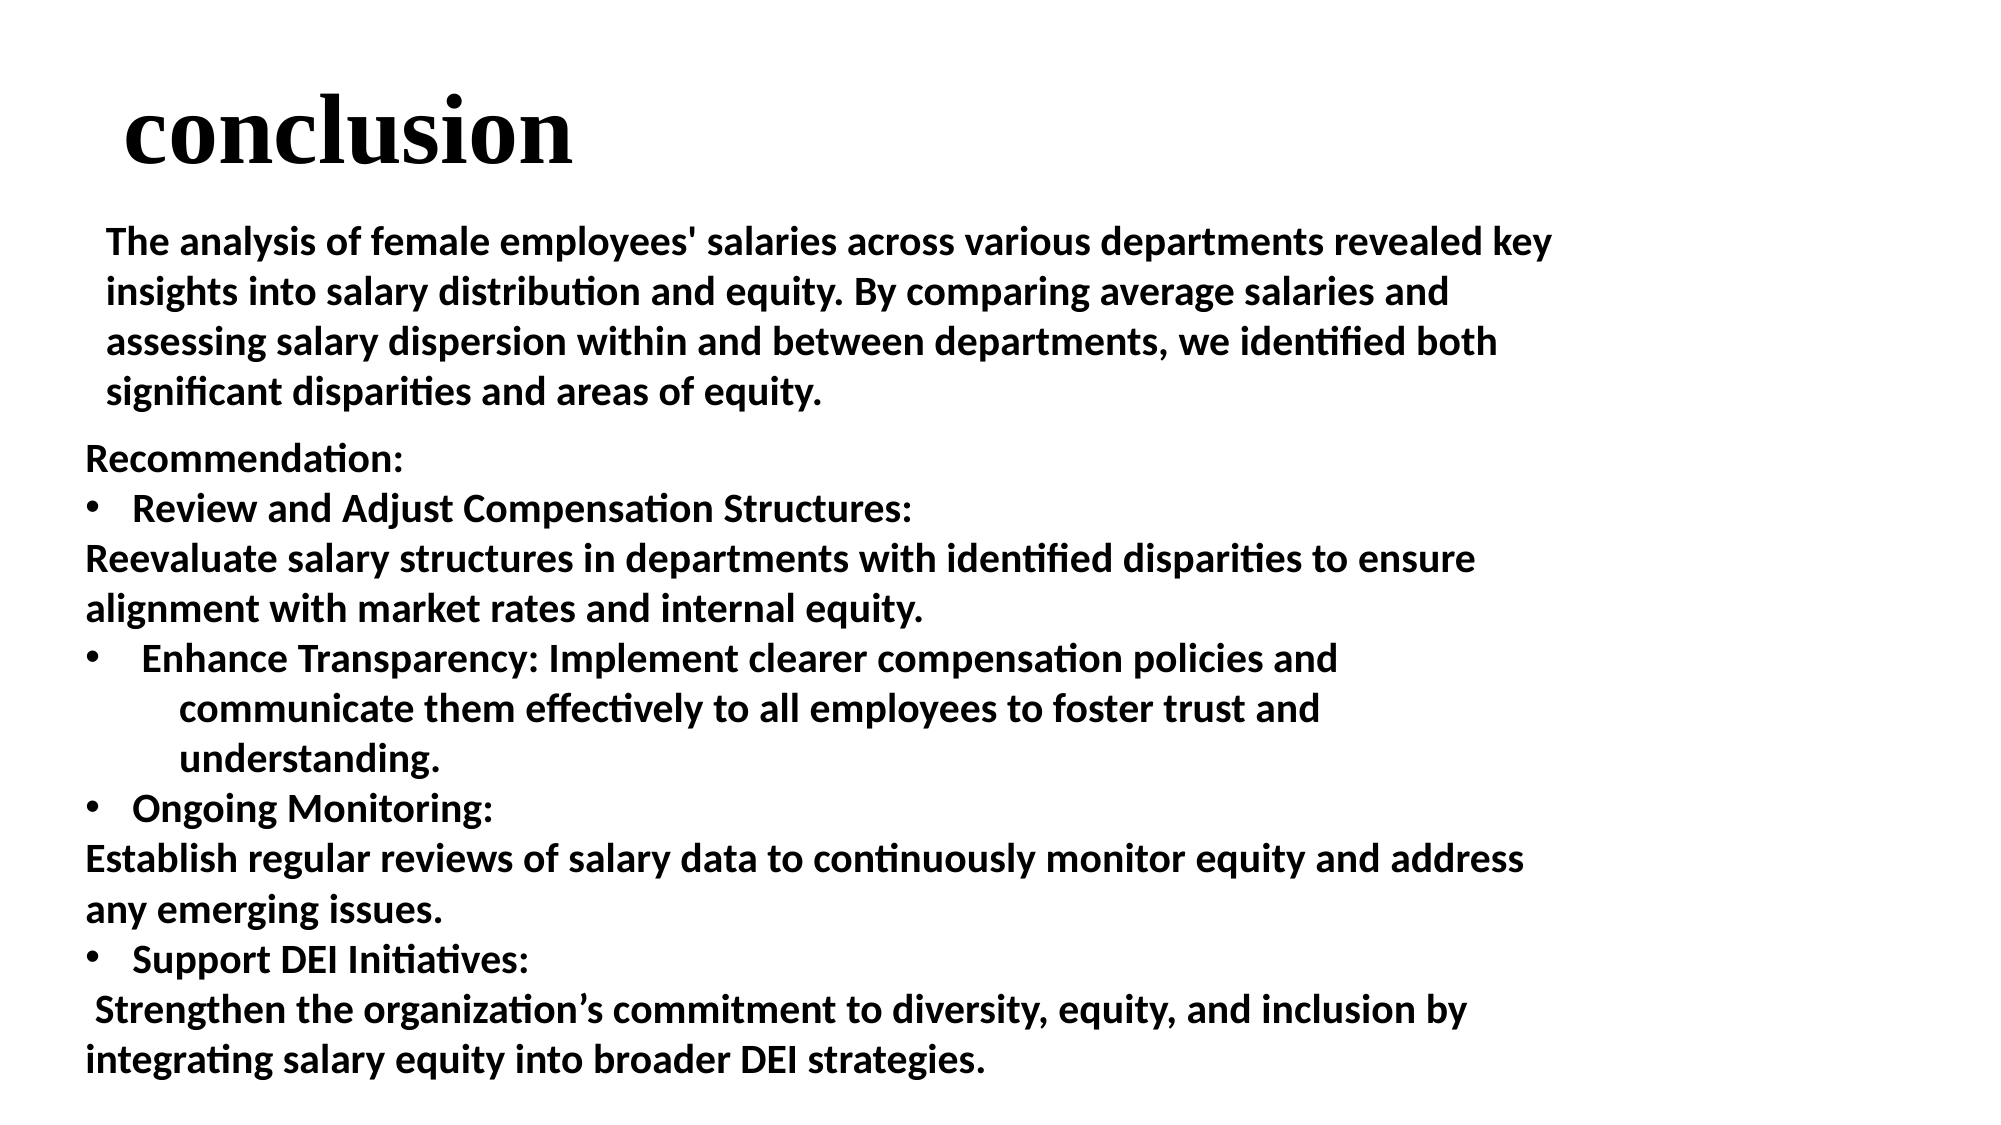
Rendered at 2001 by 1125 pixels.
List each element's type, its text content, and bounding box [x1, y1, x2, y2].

text_box Recommendation: Review and Adjust Compensation Structures: Reevaluate salary structures in departments with identified disparities to ensure alignment with market rates and internal equity. Enhance Transparency: Implement clearer compensation policies and communicate them effectively to all employees to foster trust and understanding. Ongoing Monitoring: Establish regular reviews of salary data to continuously monitor equity and address any emerging issues. Support DEI Initiatives: Strengthen the organization’s commitment to diversity, equity, and inclusion by integrating salary equity into broader DEI strategies. [70, 423, 1568, 1045]
text_box The analysis of female employees' salaries across various departments revealed key insights into salary distribution and equity. By comparing average salaries and assessing salary dispersion within and between departments, we identified both significant disparities and areas of equity. [90, 206, 1588, 424]
title conclusion [123, 63, 1877, 188]
